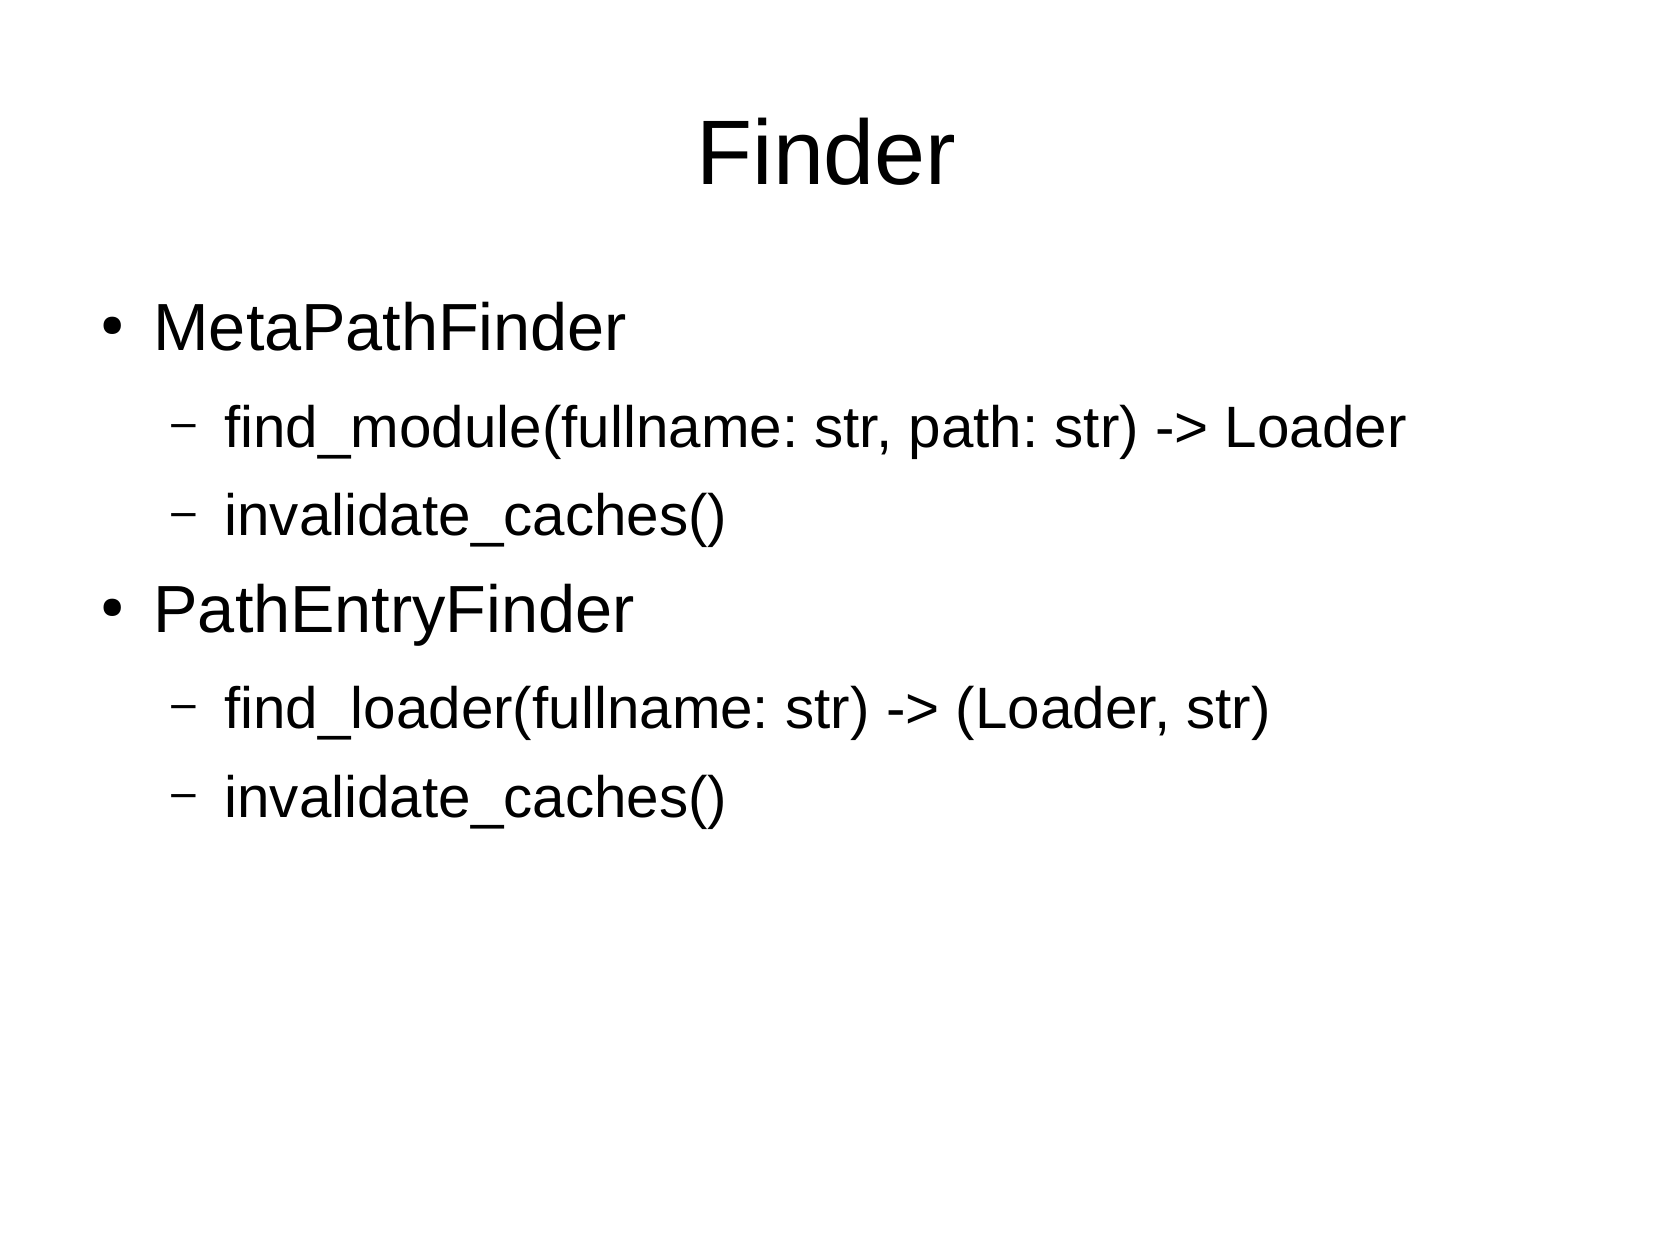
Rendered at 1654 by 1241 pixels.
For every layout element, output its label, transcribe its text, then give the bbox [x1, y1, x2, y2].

list MetaPathFinder find_module(fullname: str, path: str) -> Loader invalidate_caches() PathEntryFinder find_loader(fullname: str) -> (Loader, str) invalidate_caches() [82, 290, 1538, 1010]
title Finder [82, 49, 1571, 257]
